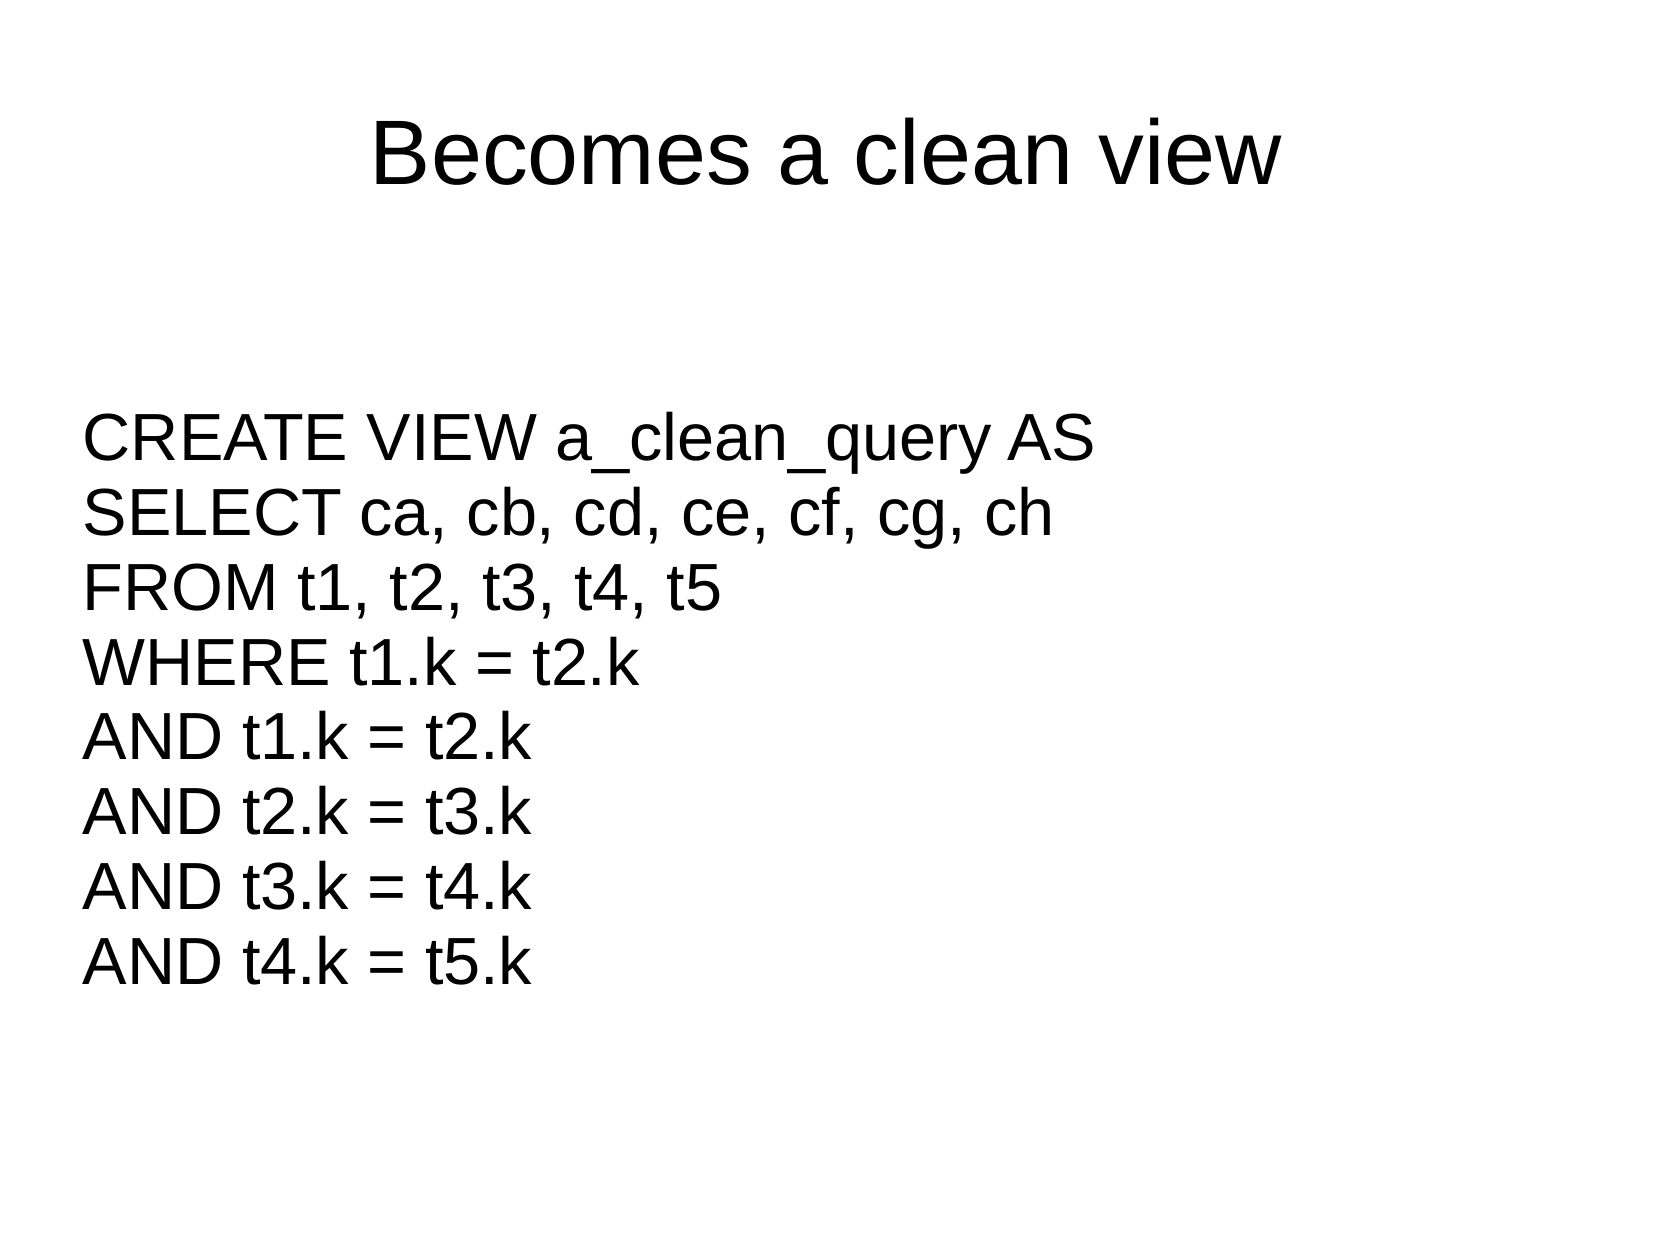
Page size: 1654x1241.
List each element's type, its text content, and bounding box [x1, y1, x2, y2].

subtitle CREATE VIEW a_clean_query AS SELECT ca, cb, cd, ce, cf, cg, ch FROM t1, t2, t3, t4, t5 WHERE t1.k = t2.k AND t1.k = t2.k AND t2.k = t3.k AND t3.k = t4.k AND t4.k = t5.k [82, 297, 1571, 1102]
title Becomes a clean view [82, 56, 1571, 250]
